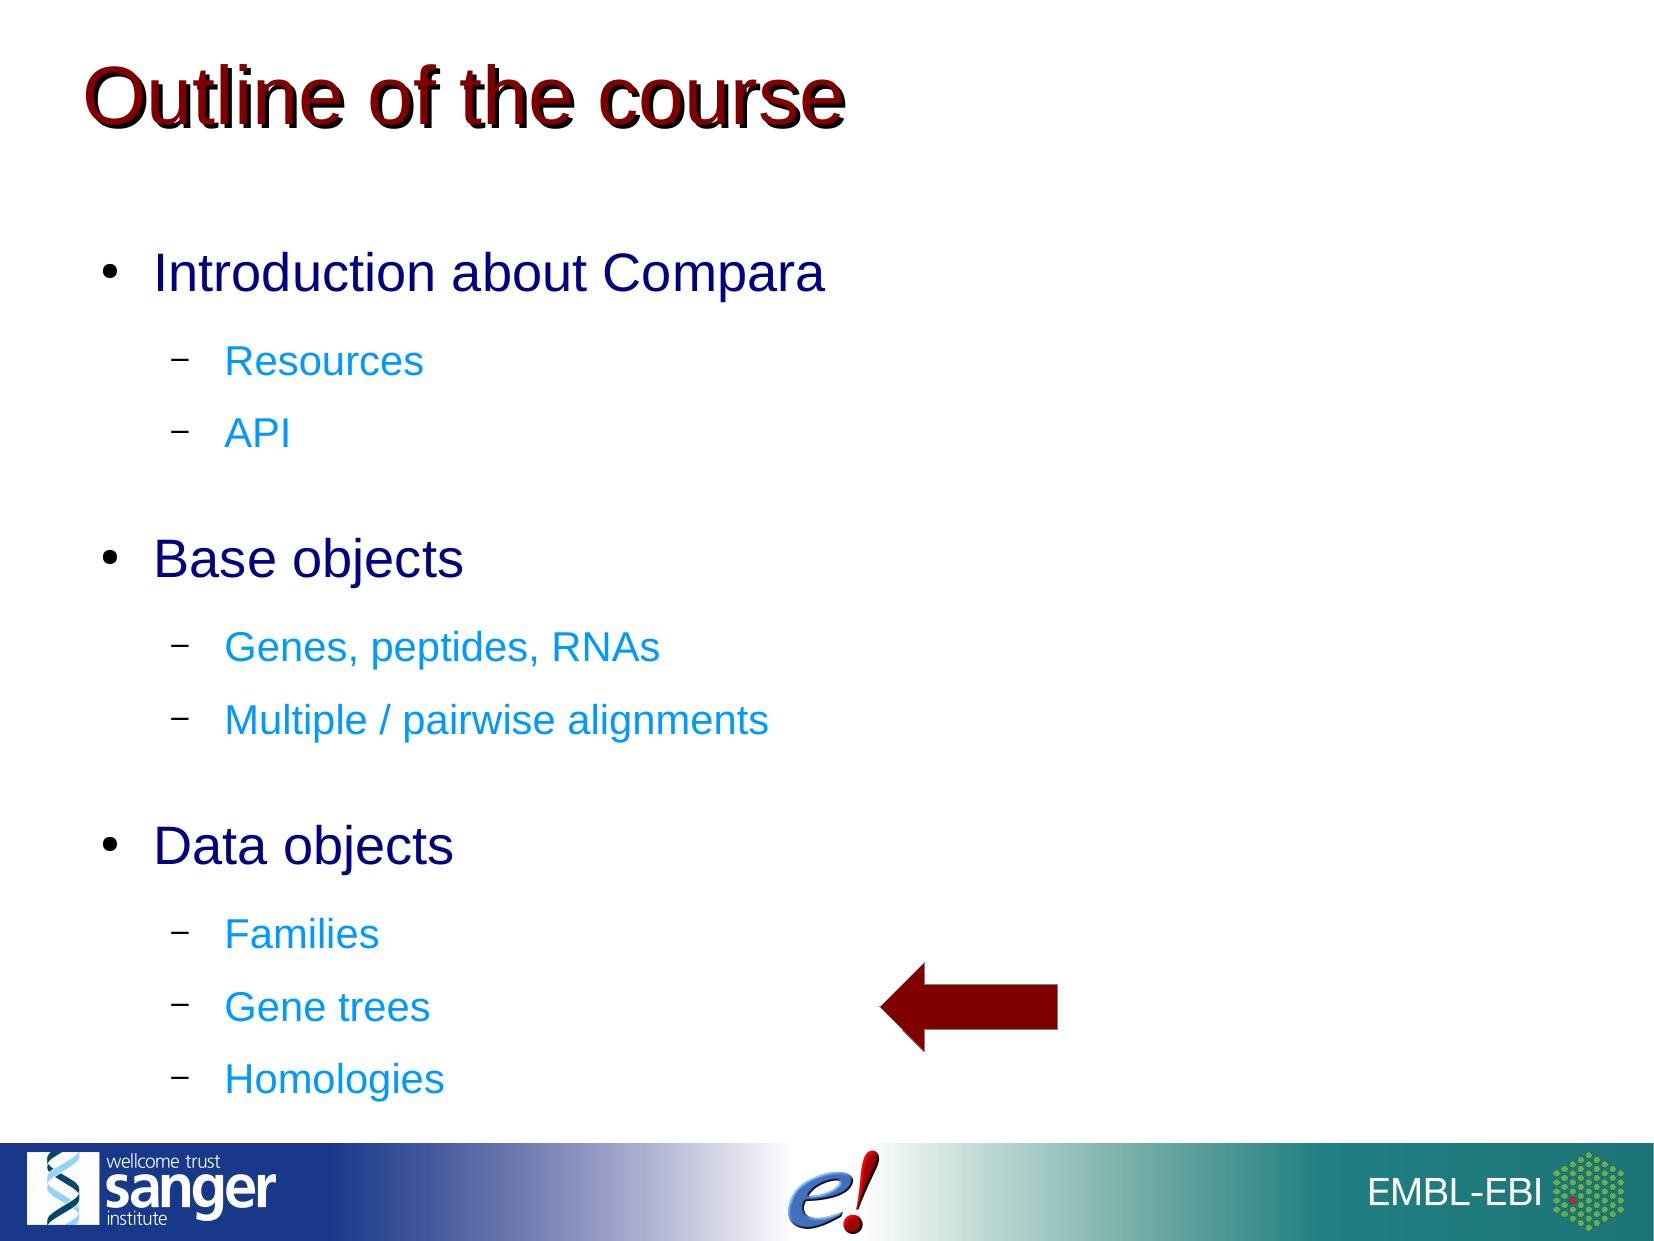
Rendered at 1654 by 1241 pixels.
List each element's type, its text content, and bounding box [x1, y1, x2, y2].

list Introduction about Compara Resources API Base objects Genes, peptides, RNAs Multiple / pairwise alignments Data objects Families Gene trees Homologies [82, 242, 1524, 1099]
title Outline of the course [82, 49, 1571, 257]
picture [0, 1143, 1654, 1241]
text_box [879, 962, 1058, 1052]
